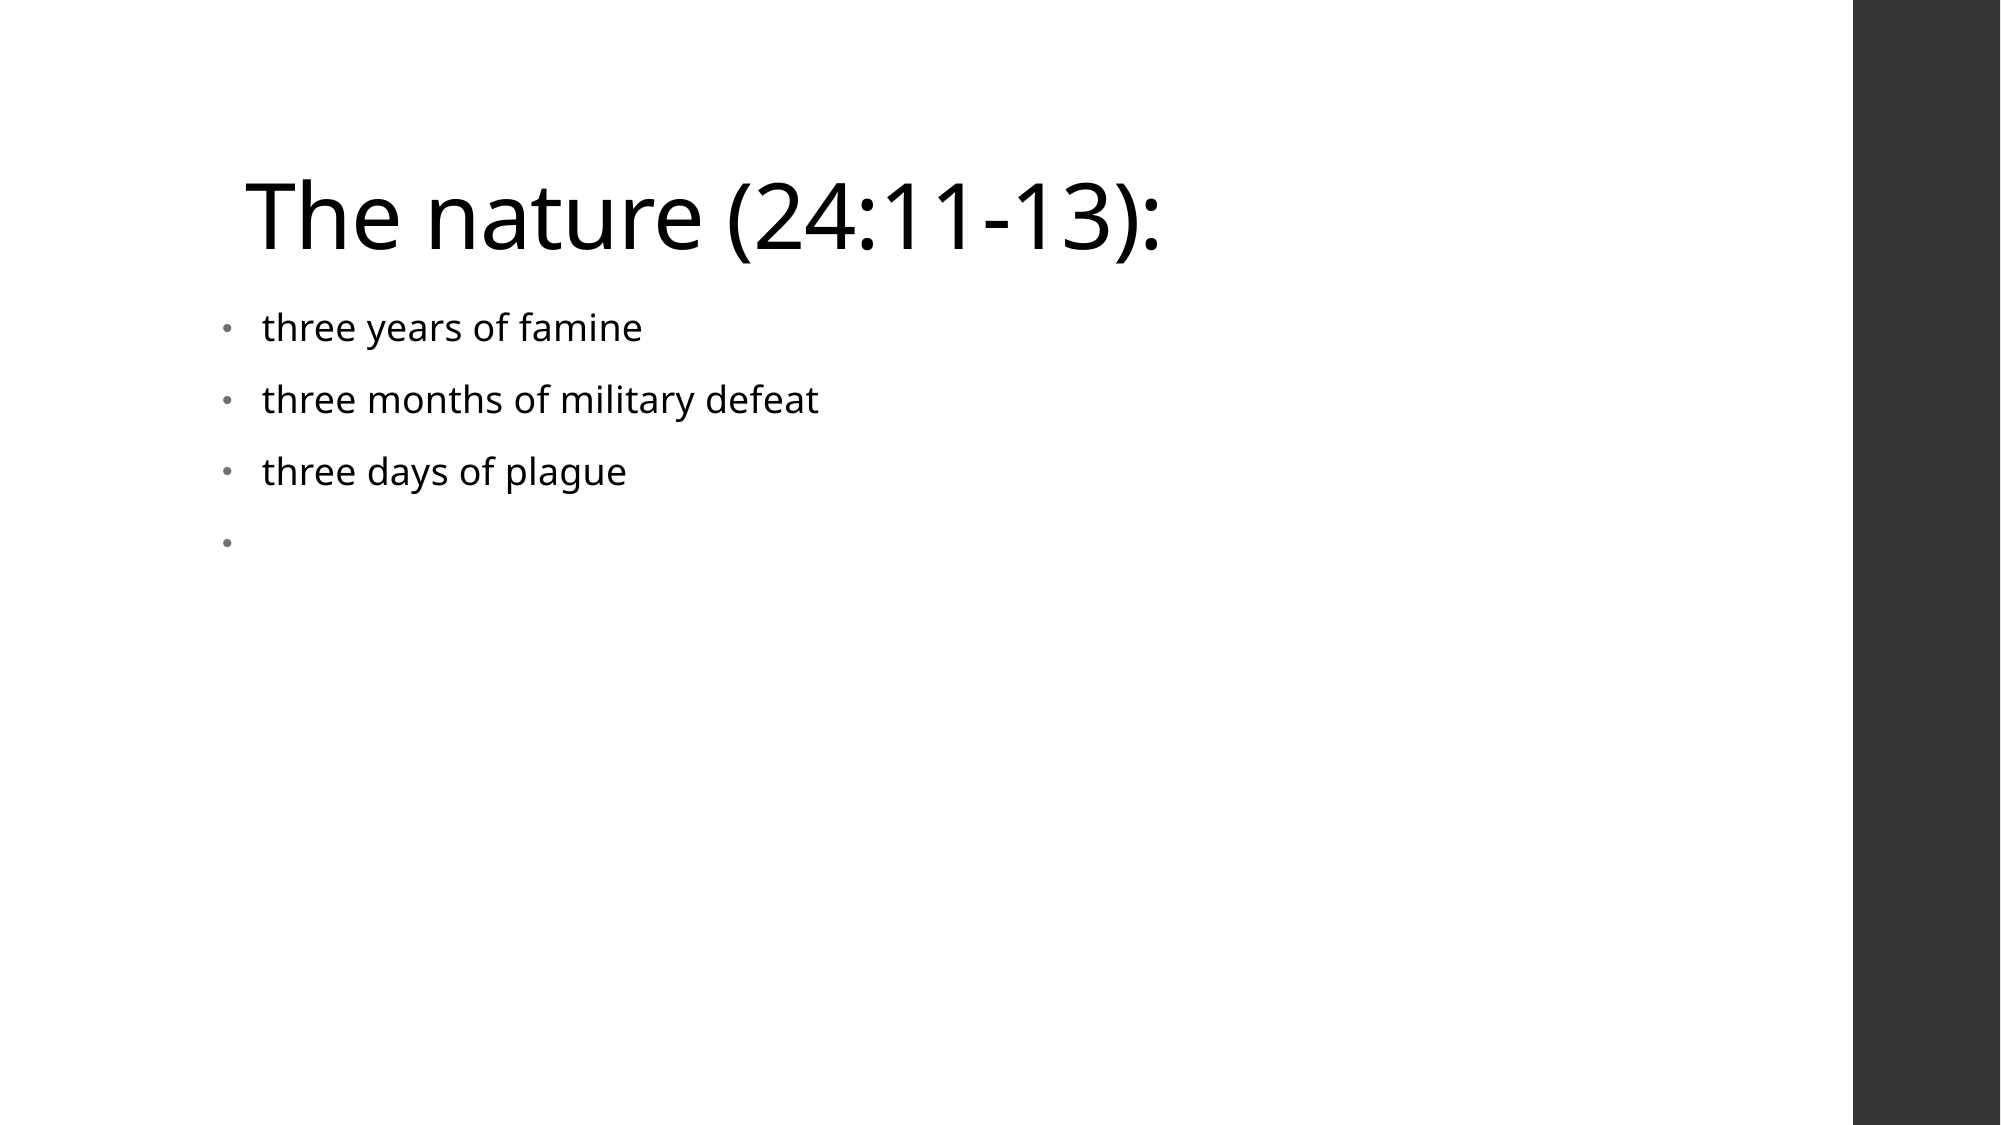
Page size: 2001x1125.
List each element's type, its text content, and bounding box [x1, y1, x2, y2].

list three years of famine three months of military defeat three days of plague [206, 299, 1617, 1014]
title The nature (24:11-13): [206, 60, 1797, 278]
